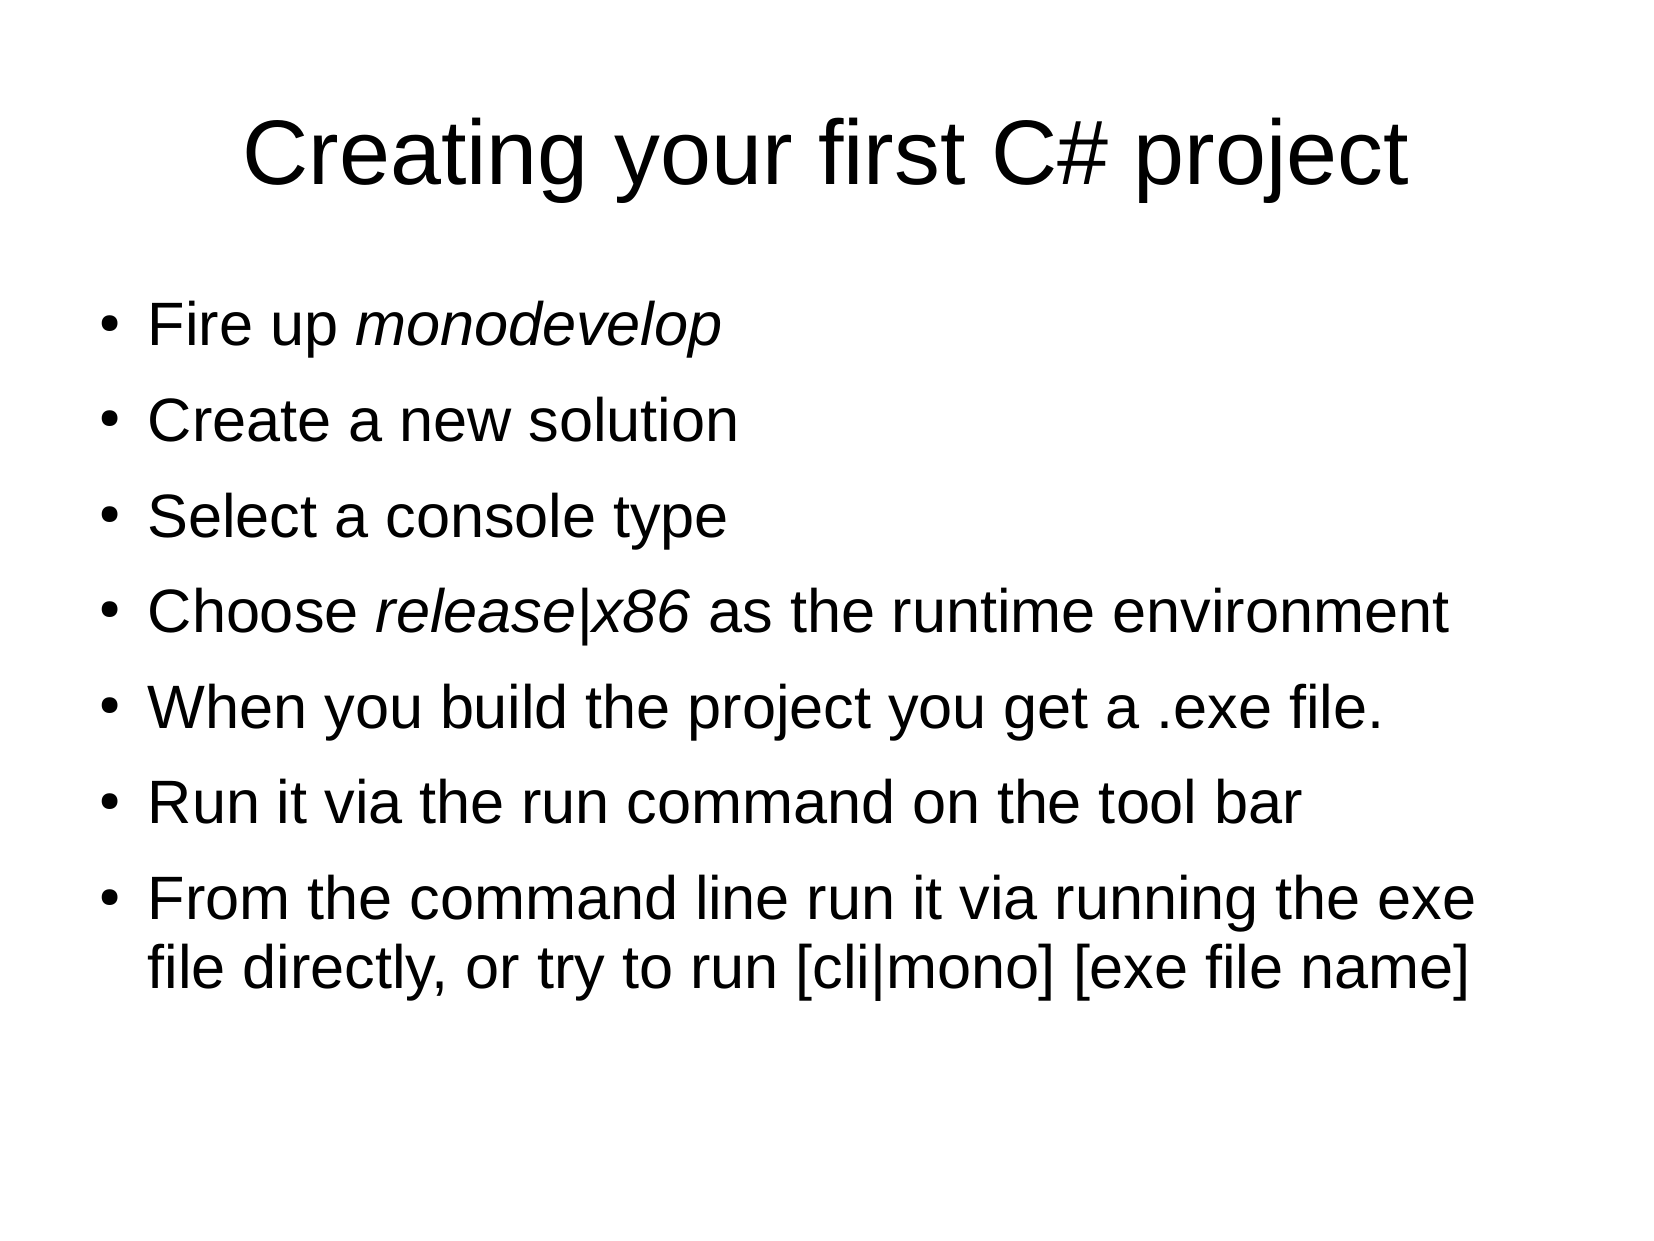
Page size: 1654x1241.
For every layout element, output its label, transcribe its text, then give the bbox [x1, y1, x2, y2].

list Fire up monodevelop Create a new solution Select a console type Choose release|x86 as the runtime environment When you build the project you get a .exe file. Run it via the run command on the tool bar From the command line run it via running the exe file directly, or try to run [cli|mono] [exe file name] [82, 290, 1538, 1010]
title Creating your first C# project [82, 49, 1571, 257]
